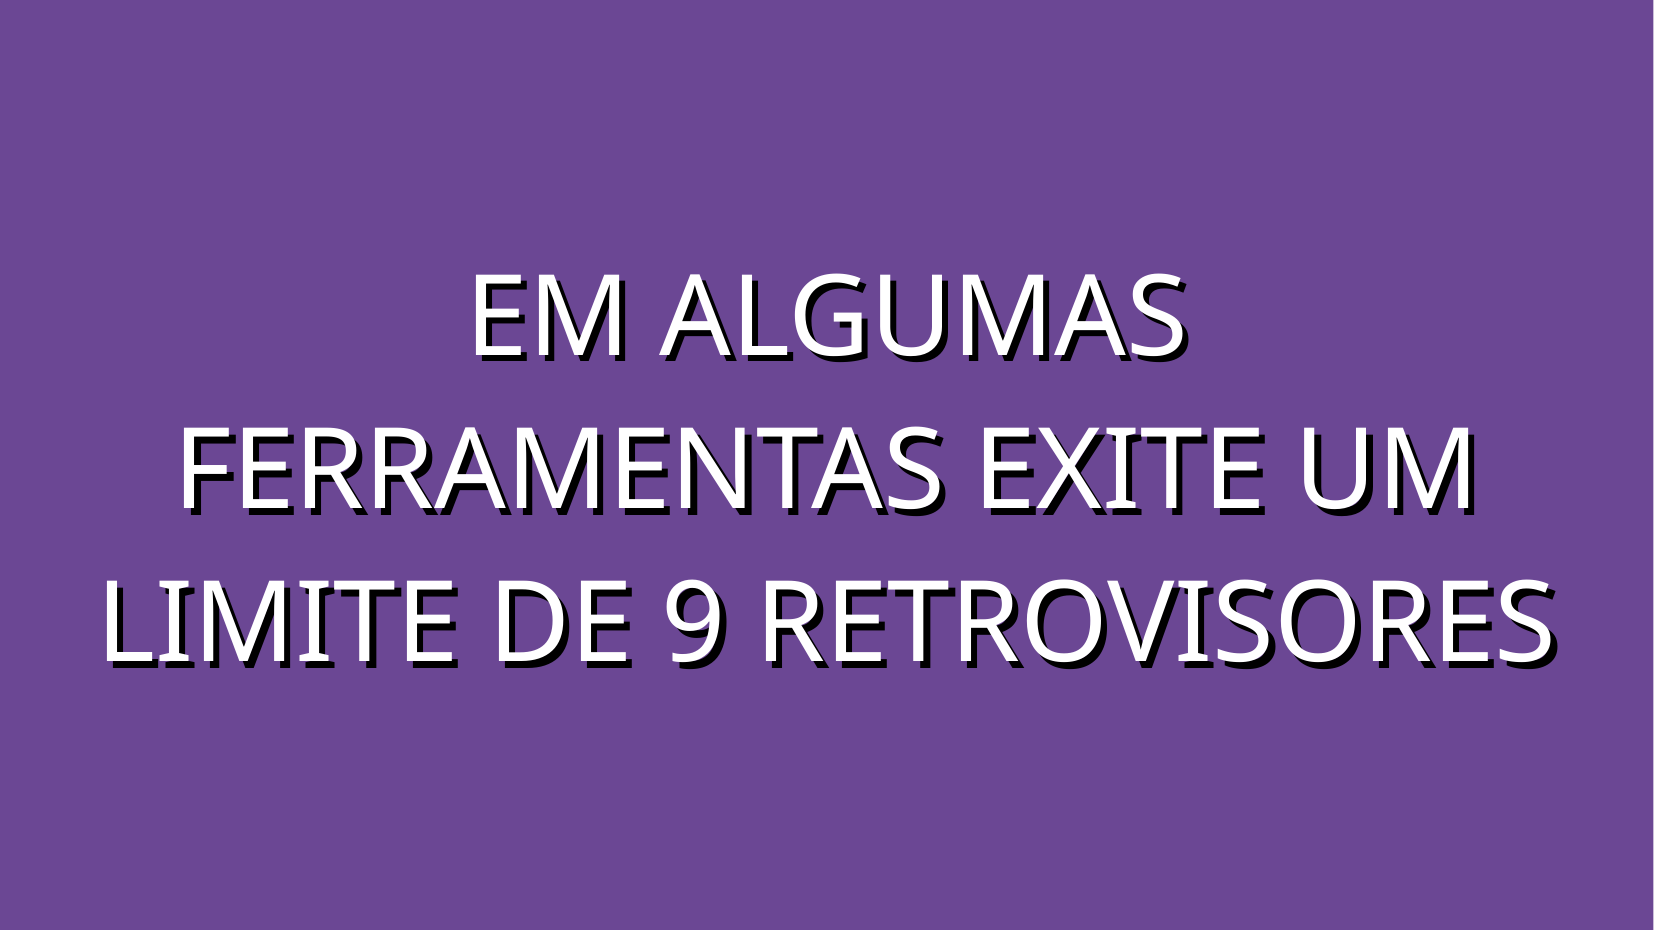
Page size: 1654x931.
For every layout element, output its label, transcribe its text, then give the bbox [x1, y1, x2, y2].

subtitle EM ALGUMAS FERRAMENTAS EXITE UM LIMITE DE 9 RETROVISORES [82, 105, 1571, 826]
